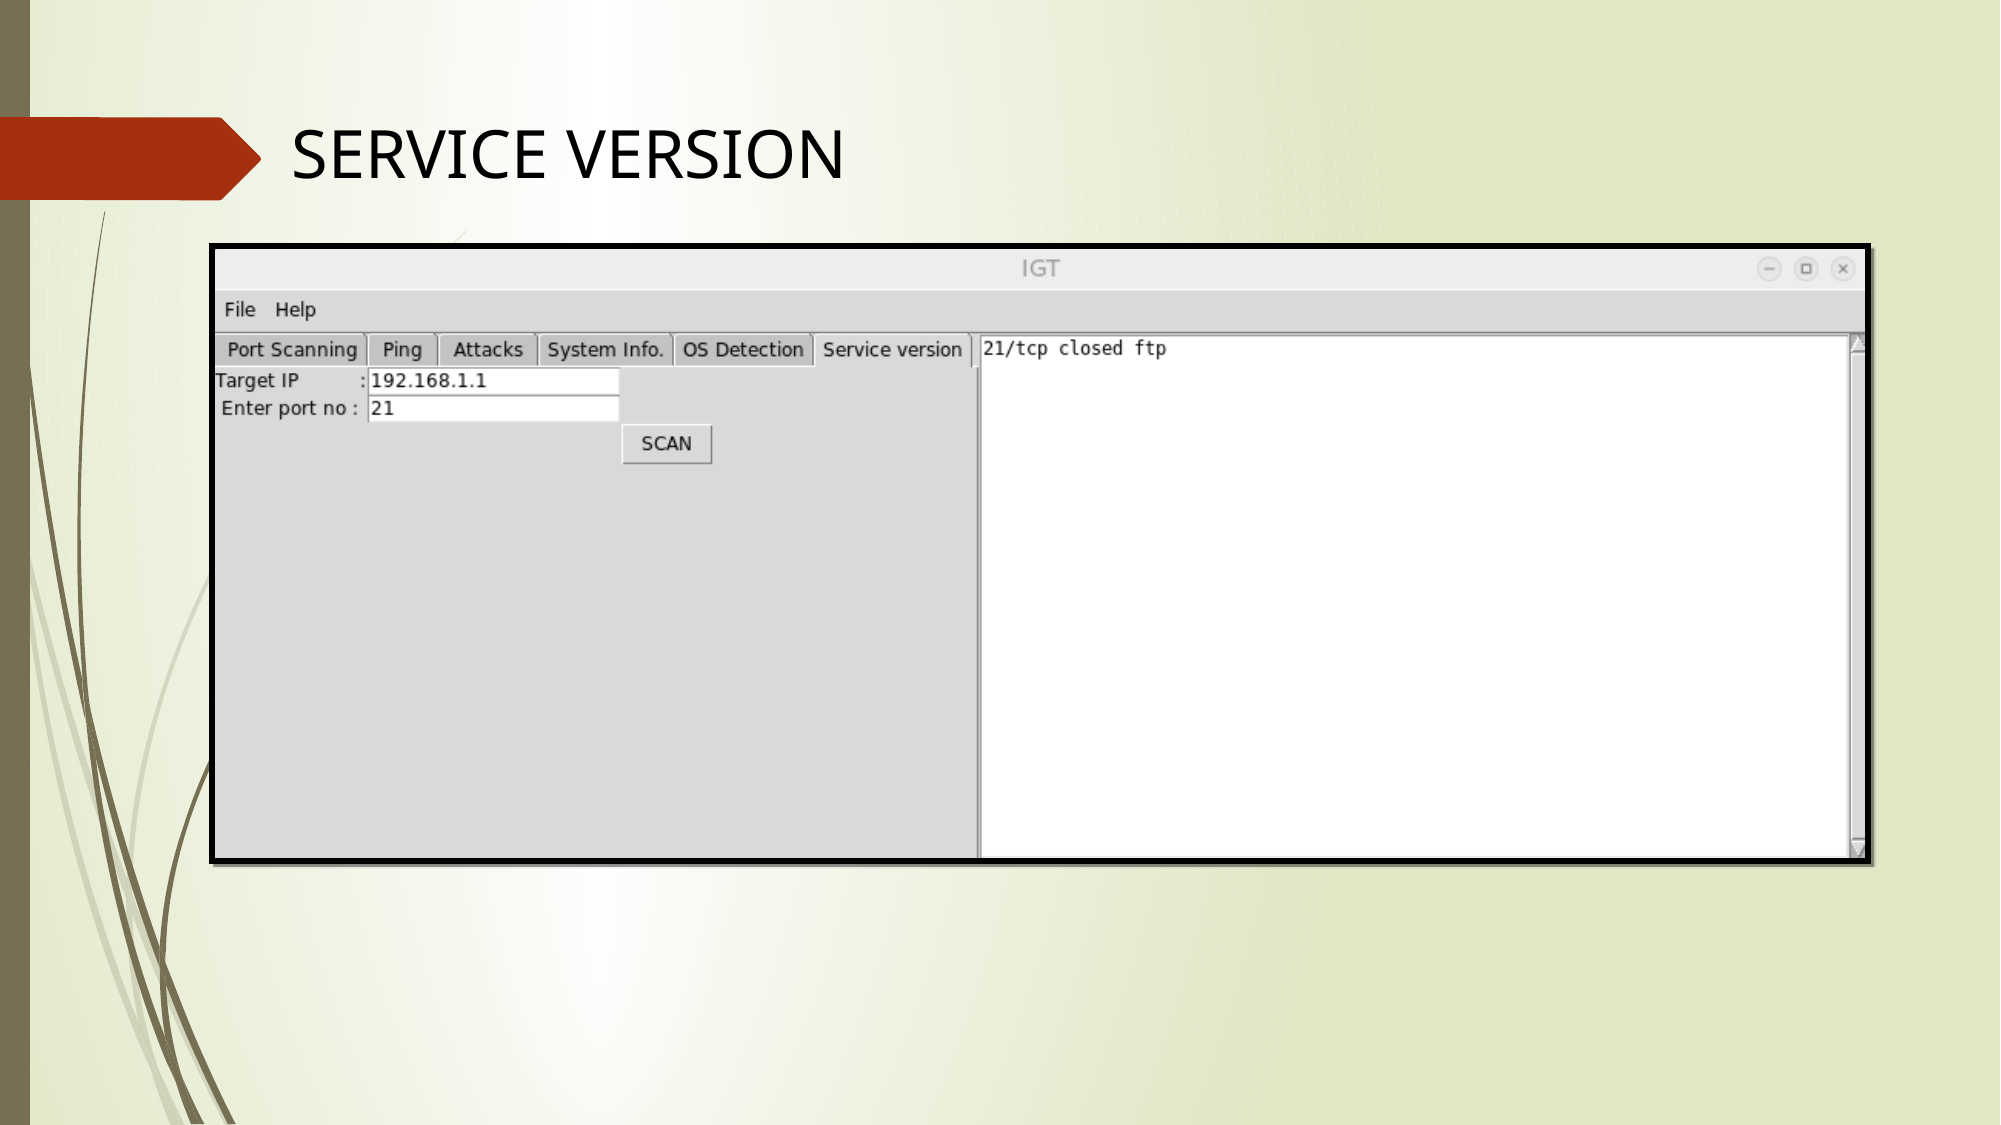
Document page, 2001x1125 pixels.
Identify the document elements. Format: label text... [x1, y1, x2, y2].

picture [214, 249, 1865, 858]
text_box SERVICE VERSION [277, 104, 982, 200]
